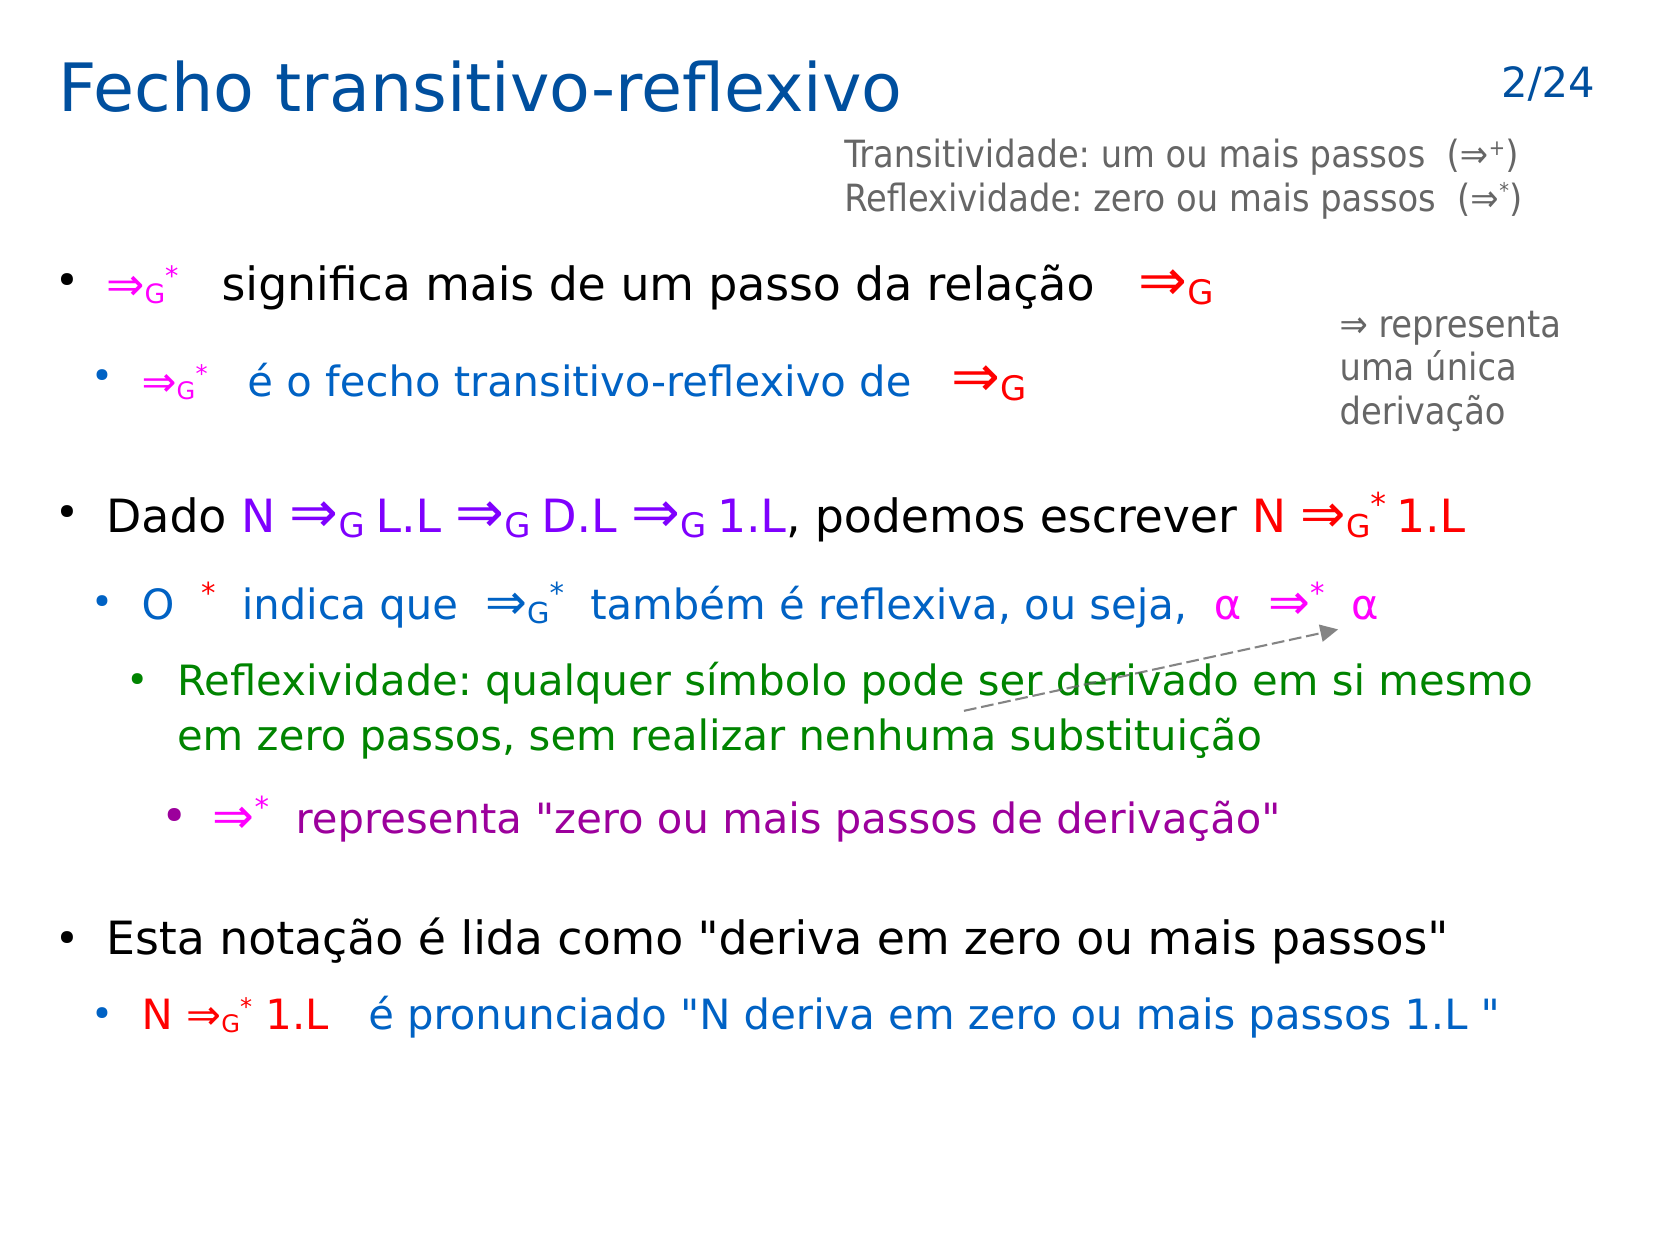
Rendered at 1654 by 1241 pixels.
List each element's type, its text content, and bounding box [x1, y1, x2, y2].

text_box ⇒ representa uma única derivação [1324, 294, 1622, 504]
title Fecho transitivo-reflexivo [59, 29, 1625, 148]
list ⇒G* significa mais de um passo da relação ⇒G ⇒G* é o fecho transitivo-reflexivo de ⇒G Dado N ⇒G L.L ⇒G D.L ⇒G 1.L, podemos escrever N ⇒G* 1.L O * indica que ⇒G* também é reflexiva, ou seja, α ⇒* α Reflexividade: qualquer símbolo pode ser derivado em si mesmo em zero passos, sem realizar nenhuma substituição ⇒* representa "zero ou mais passos de derivação" Esta notação é lida como "deriva em zero ou mais passos" N ⇒G* 1.L é pronunciado "N deriva em zero ou mais passos 1.L " [59, 236, 1595, 1211]
text_box Transitividade: um ou mais passos (⇒+) Reflexividade: zero ou mais passos (⇒*) [829, 125, 1616, 237]
